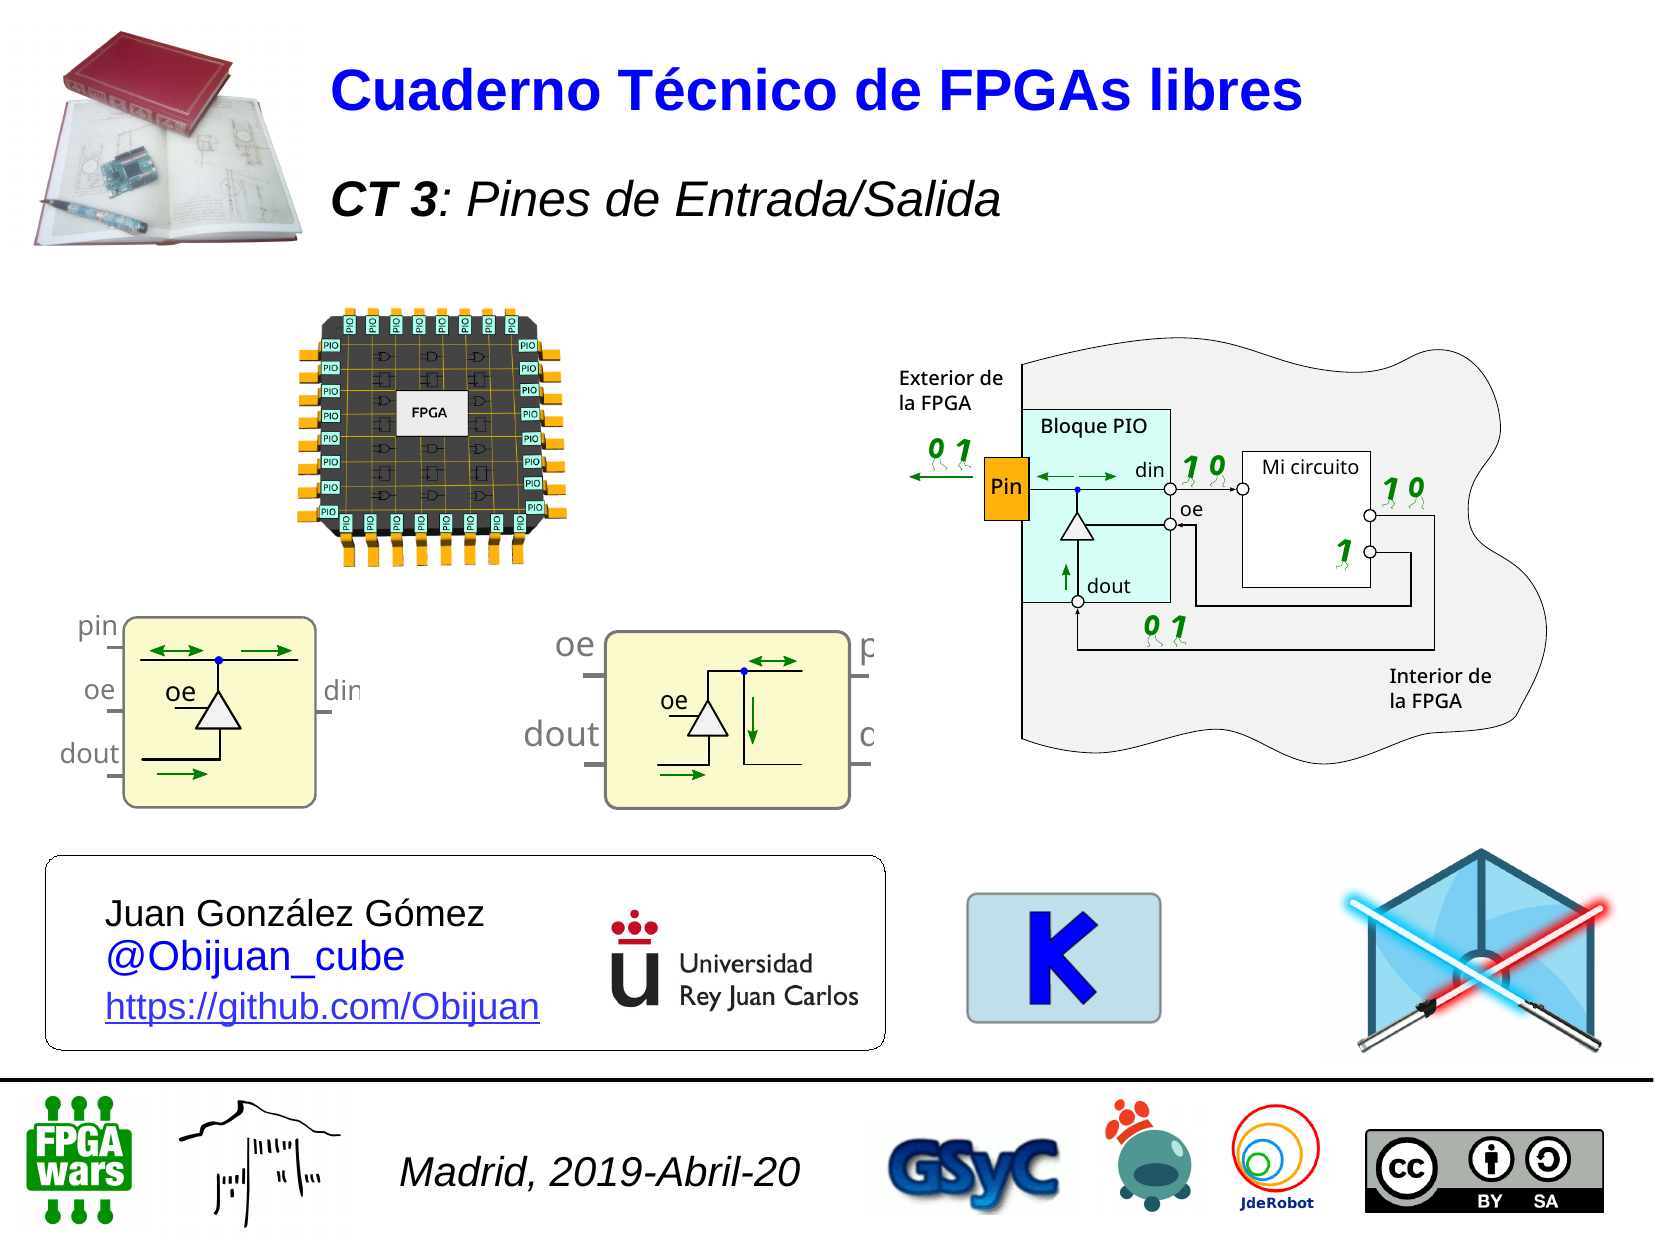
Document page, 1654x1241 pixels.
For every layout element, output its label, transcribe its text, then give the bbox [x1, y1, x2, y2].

picture [1322, 839, 1636, 1066]
text_box https://github.com/Obijuan [90, 978, 556, 1036]
picture [1365, 1120, 1604, 1221]
picture [960, 884, 1168, 1029]
text_box Madrid, 2019-Abril-20 [360, 1125, 841, 1219]
title Cuaderno Técnico de FPGAs libres [330, 15, 1471, 143]
picture [870, 1120, 1076, 1216]
text_box [45, 855, 886, 1051]
picture [525, 315, 1606, 811]
text_box @Obijuan_cube [90, 925, 451, 1001]
text_box Juan González Gómez [90, 885, 601, 946]
picture [10, 26, 571, 571]
picture [1090, 1094, 1336, 1216]
picture [61, 615, 361, 809]
picture [595, 899, 871, 1021]
text_box CT 3: Pines de Entrada/Salida [330, 143, 1561, 256]
picture [15, 1095, 150, 1231]
picture [165, 1089, 361, 1241]
